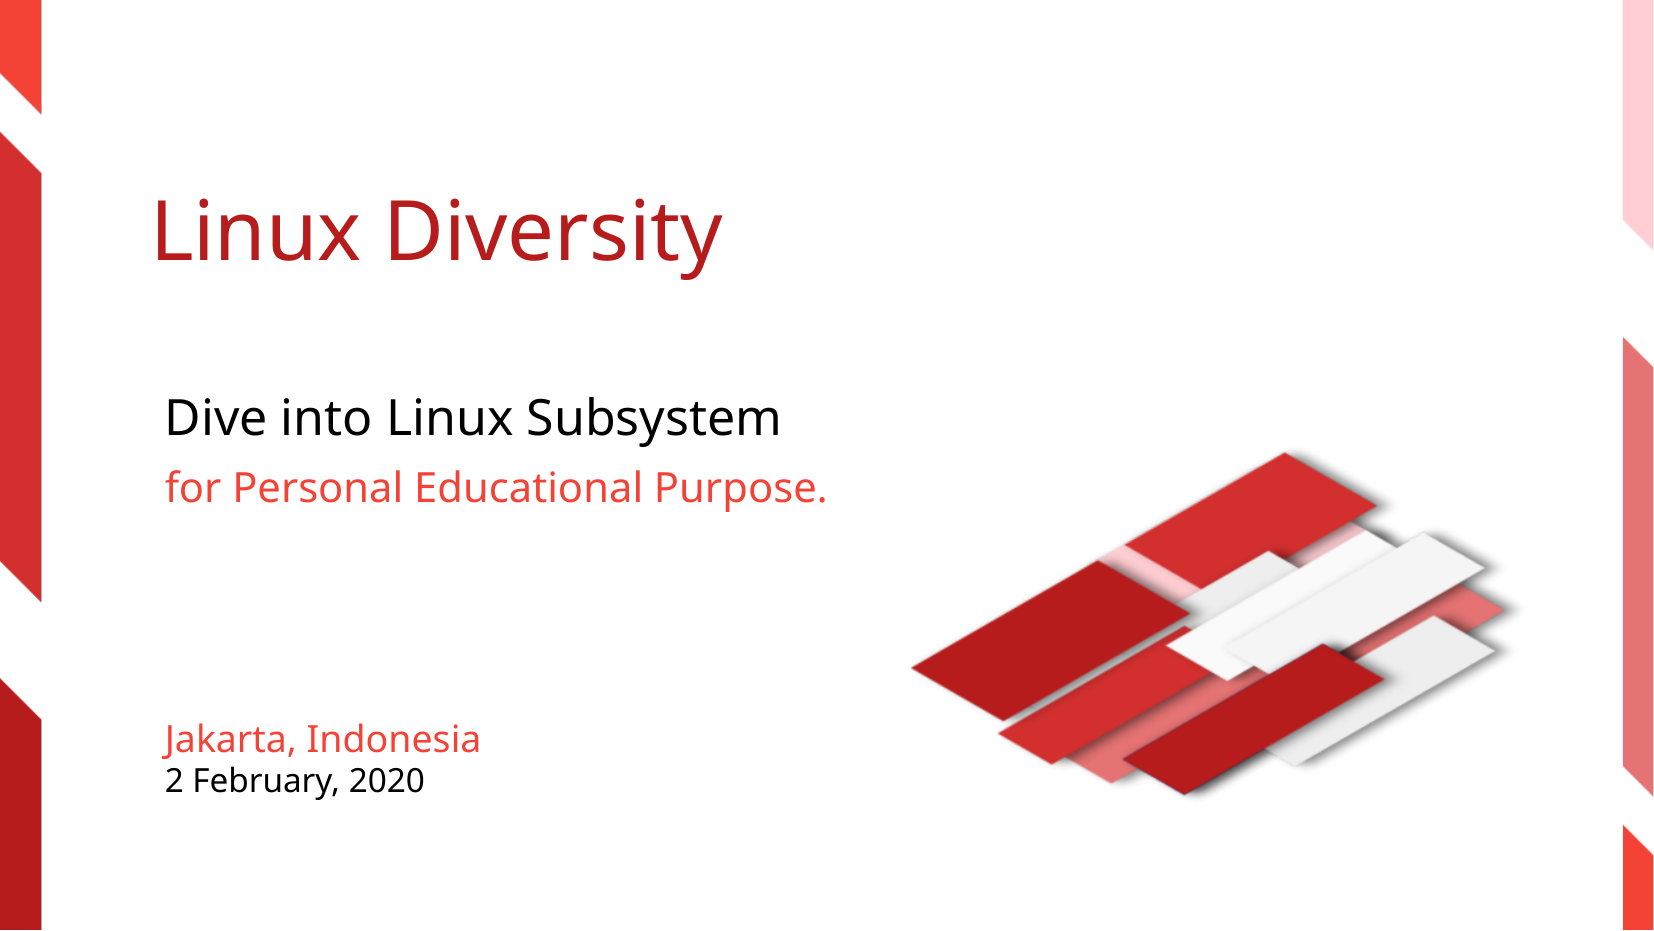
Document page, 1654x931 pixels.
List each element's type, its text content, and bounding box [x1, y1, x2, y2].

picture [0, 0, 1654, 930]
text_box for Personal Educational Purpose. [150, 450, 1040, 518]
text_box Dive into Linux Subsystem [150, 375, 975, 450]
title Linux Diversity [150, 150, 1501, 306]
text_box 2 February, 2020 [150, 750, 459, 807]
text_box Jakarta, Indonesia [150, 705, 479, 768]
